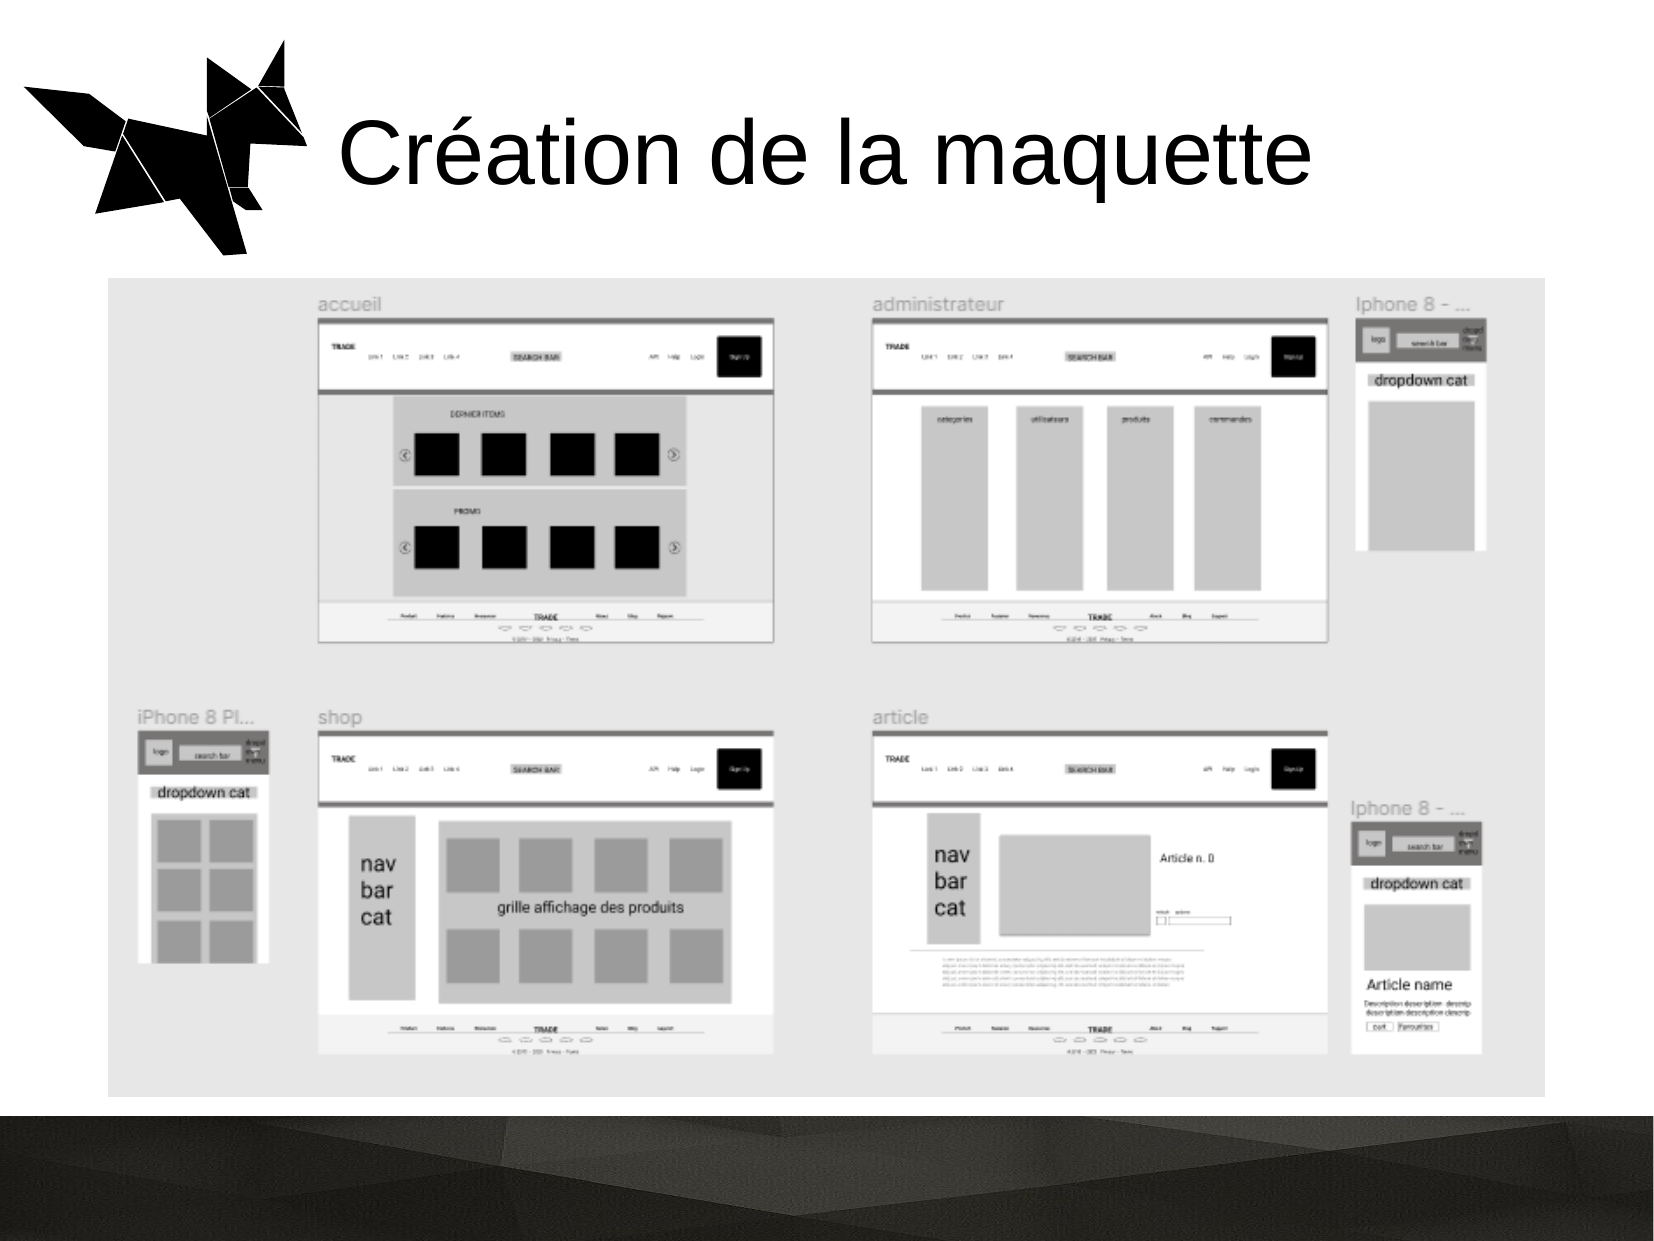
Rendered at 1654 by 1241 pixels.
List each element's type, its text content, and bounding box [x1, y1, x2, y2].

title Création de la maquette [308, 49, 1571, 257]
picture [0, 1116, 1654, 1241]
picture [23, 30, 1545, 1097]
